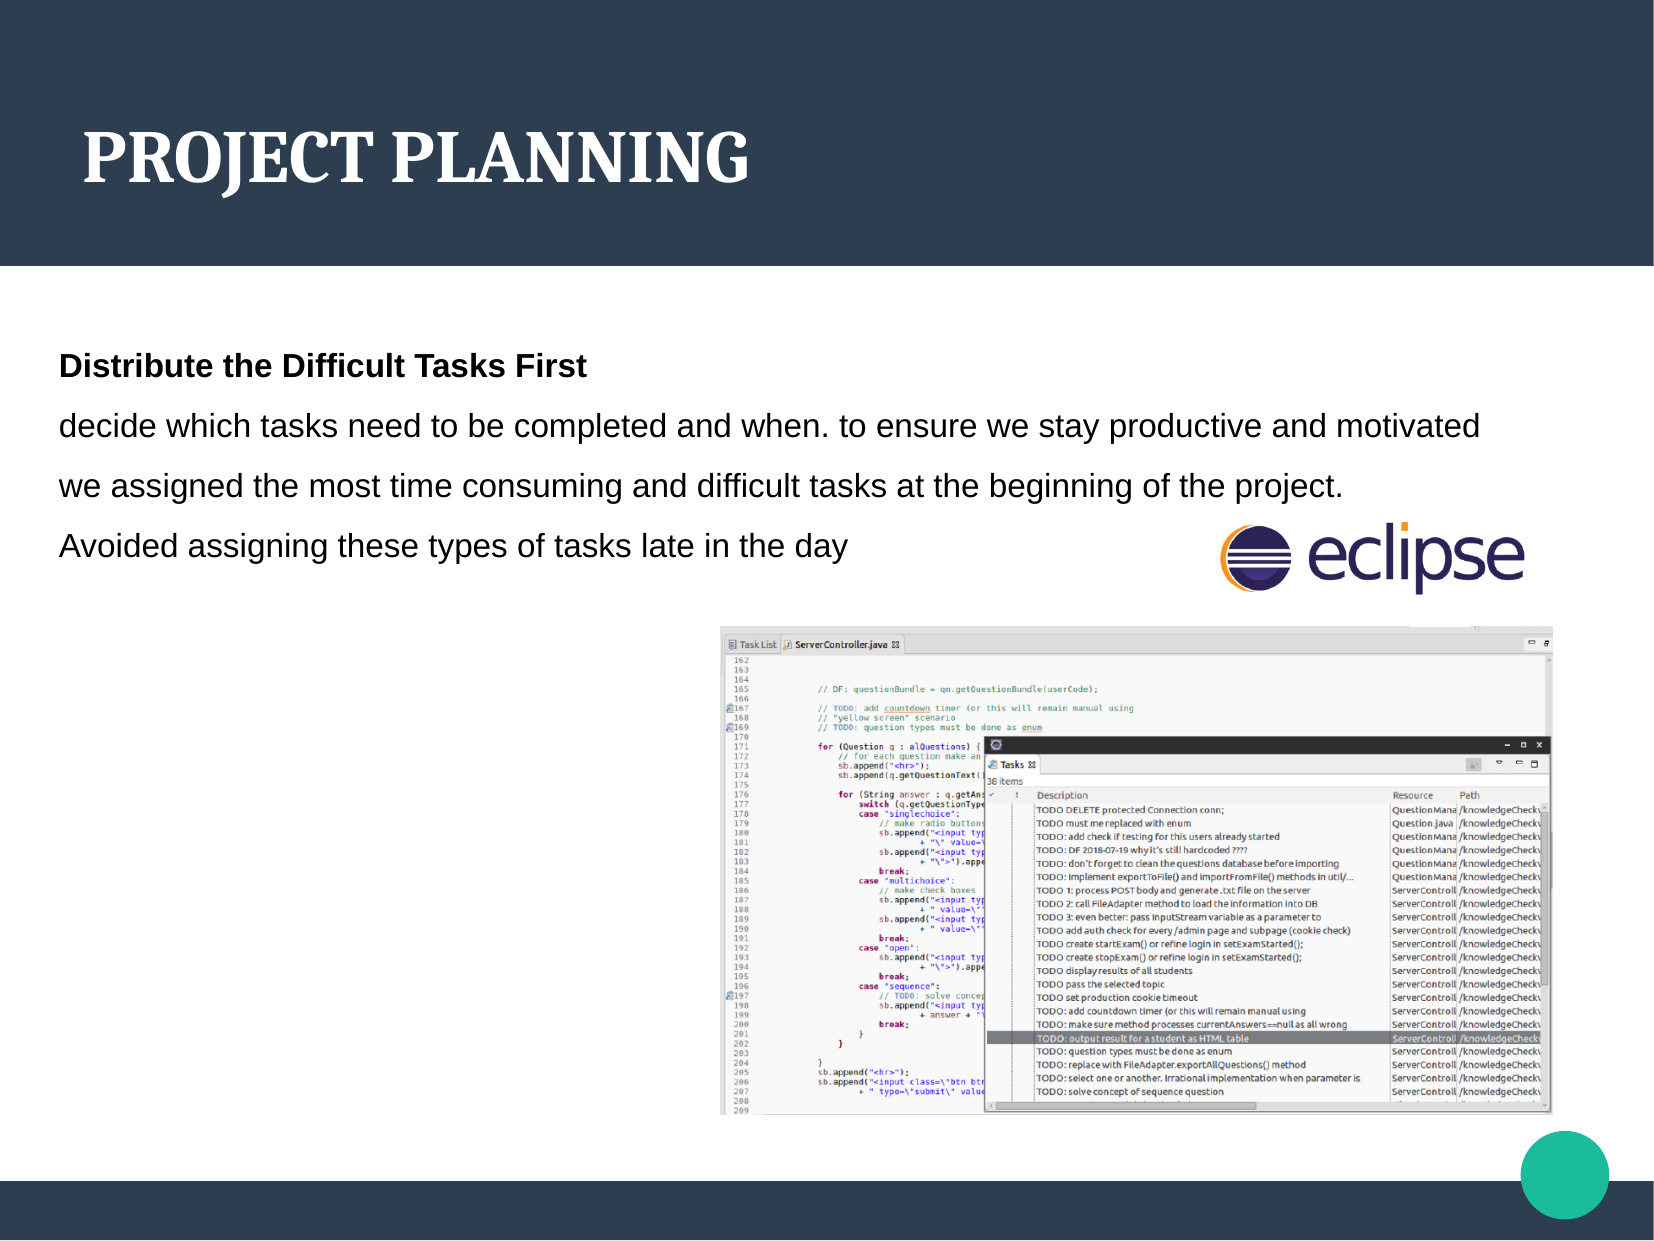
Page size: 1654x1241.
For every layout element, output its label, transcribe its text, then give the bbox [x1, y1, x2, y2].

picture [720, 626, 1553, 1115]
picture [1191, 506, 1553, 610]
title PROJECT PLANNING [82, 49, 1571, 257]
list Distribute the Difficult Tasks First decide which tasks need to be completed and when. to ensure we stay productive and motivated we assigned the most time consuming and difficult tasks at the beginning of the project. Avoided assigning these types of tasks late in the day [59, 324, 1595, 1152]
